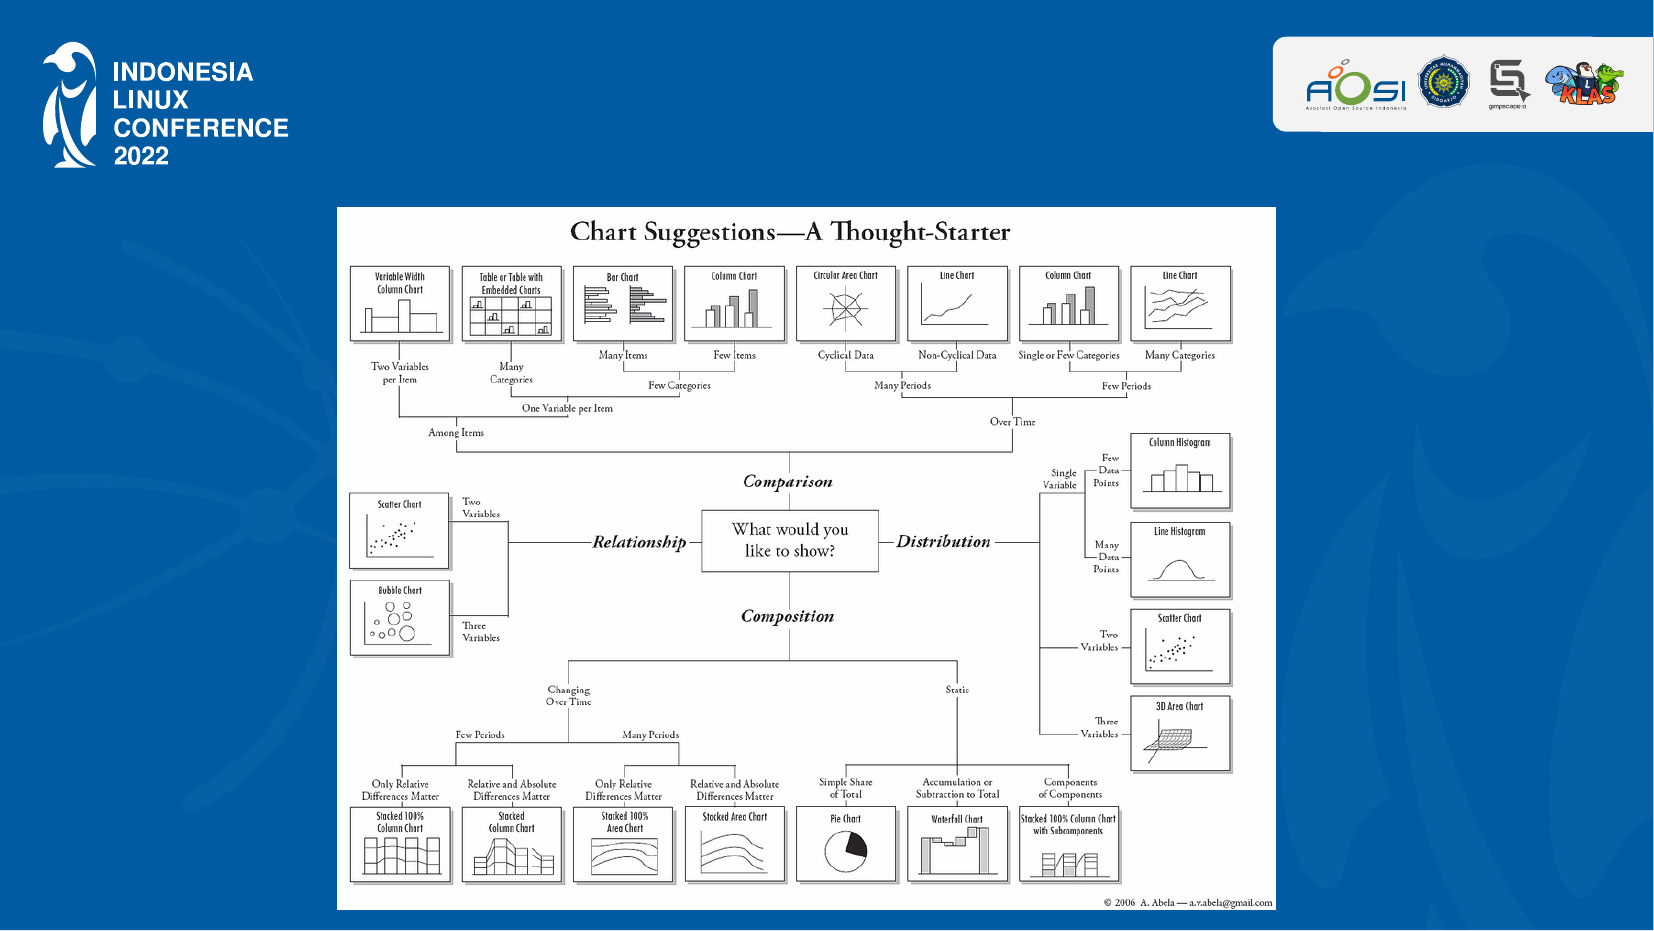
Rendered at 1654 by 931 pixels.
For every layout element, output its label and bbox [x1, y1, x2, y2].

picture [1417, 54, 1471, 108]
picture [1545, 62, 1624, 105]
picture [337, 207, 1276, 910]
